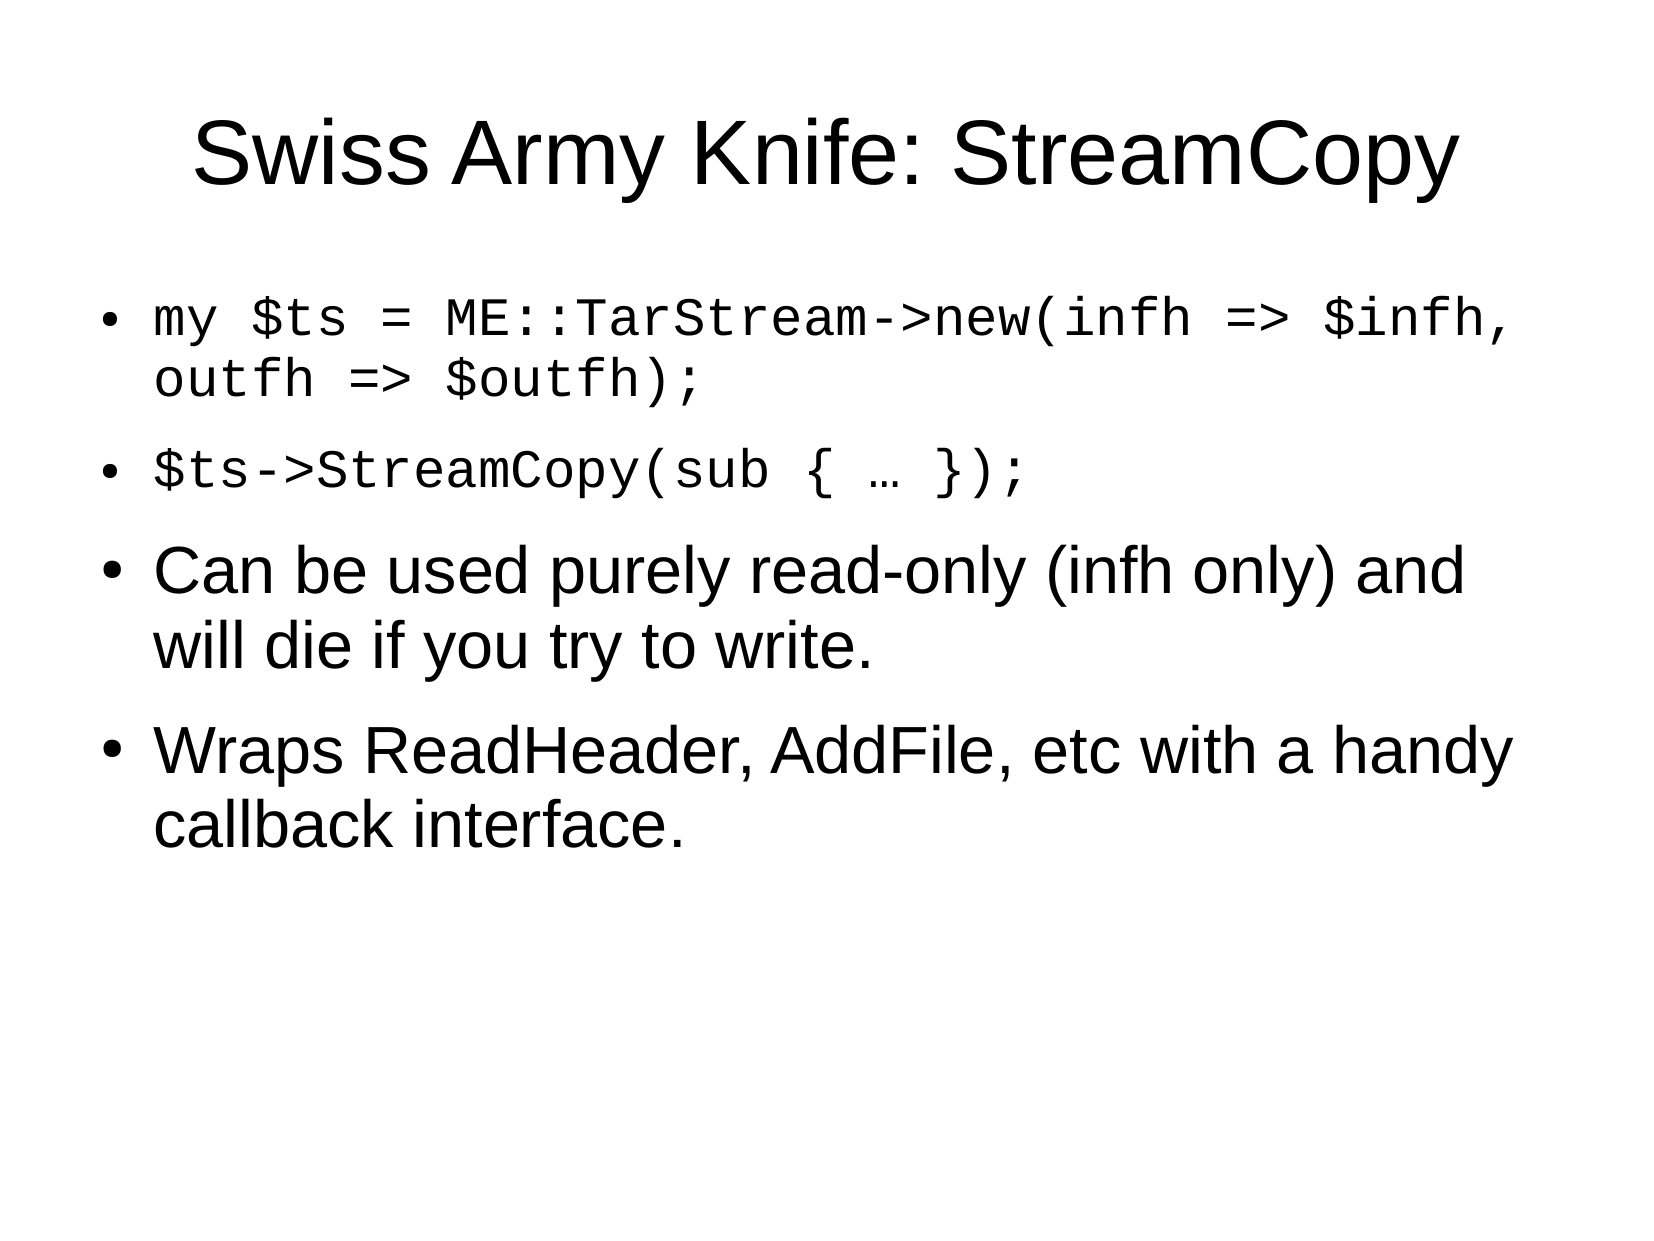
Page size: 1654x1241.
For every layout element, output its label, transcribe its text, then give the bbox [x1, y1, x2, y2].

title Swiss Army Knife: StreamCopy [82, 49, 1571, 257]
list my $ts = ME::TarStream->new(infh => $infh, outfh => $outfh); $ts->StreamCopy(sub { … }); Can be used purely read-only (infh only) and will die if you try to write. Wraps ReadHeader, AddFile, etc with a handy callback interface. [82, 290, 1571, 1109]
